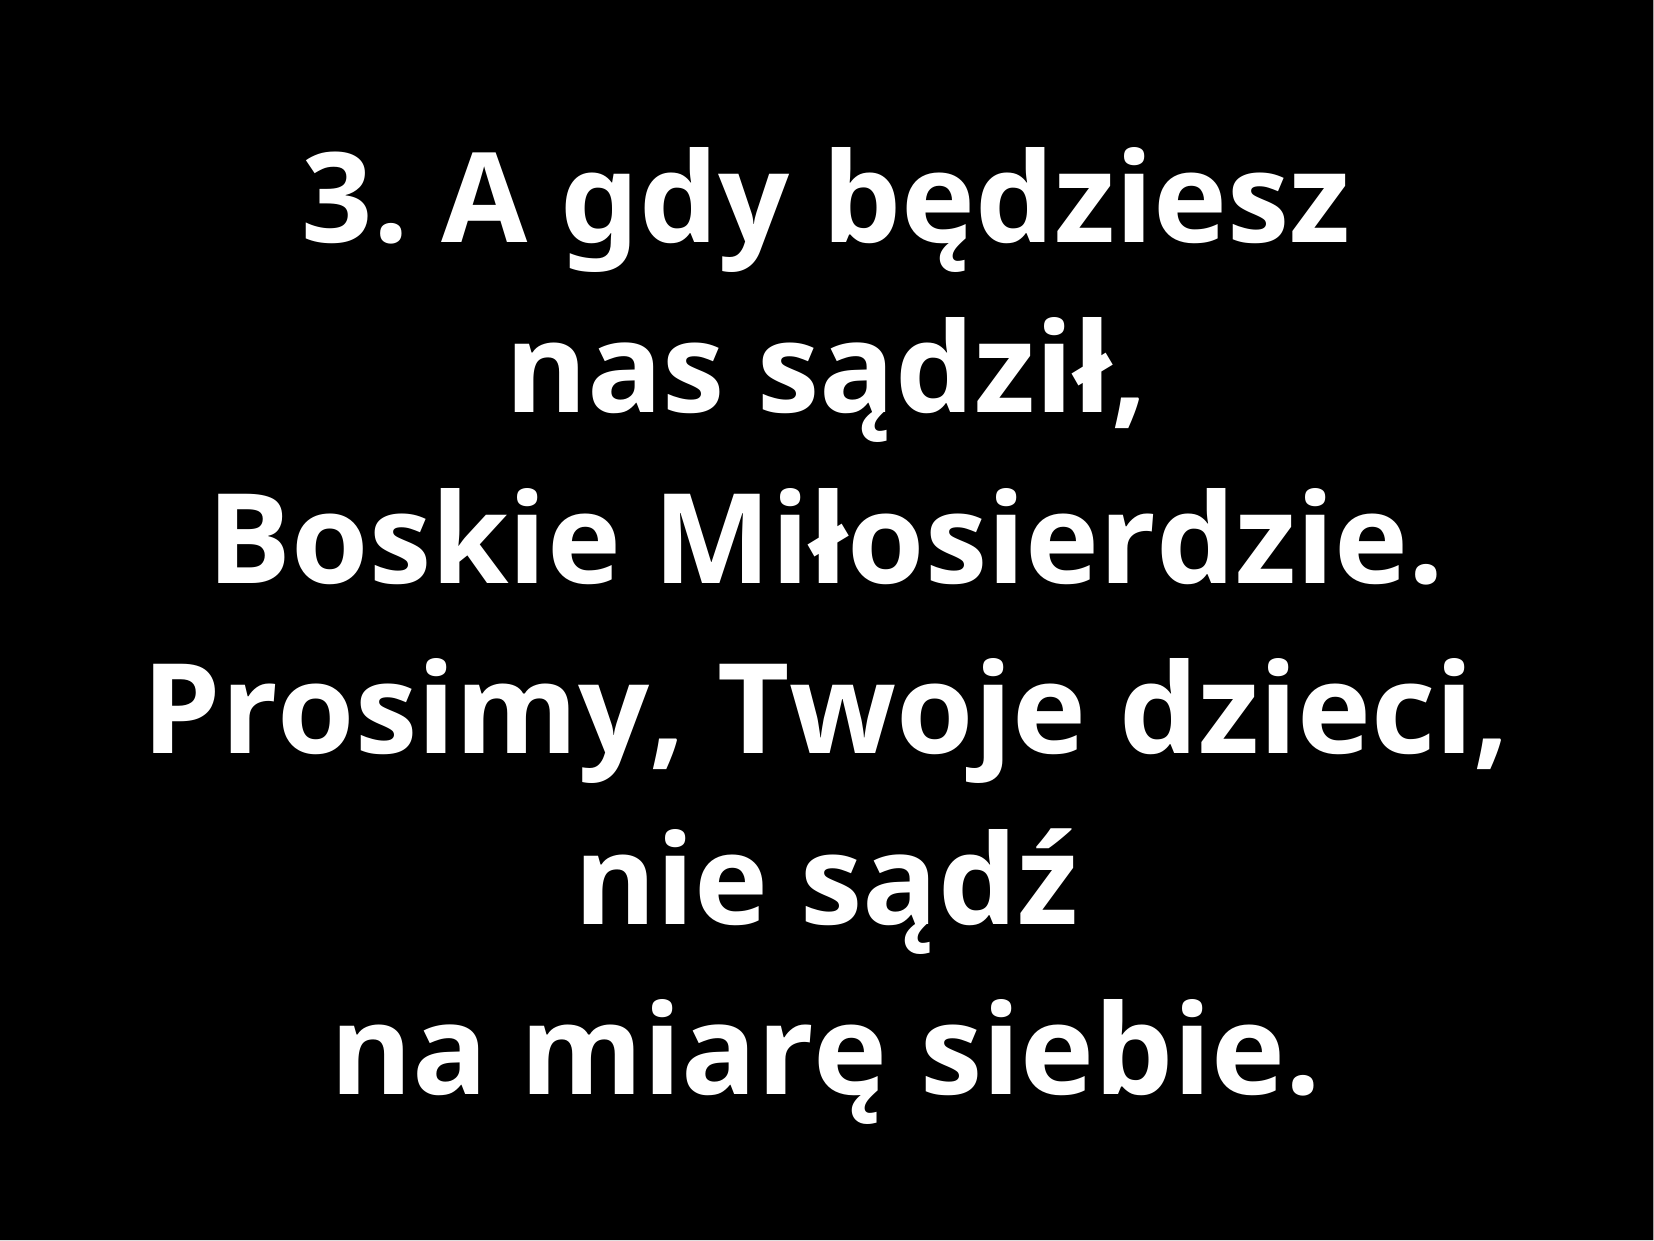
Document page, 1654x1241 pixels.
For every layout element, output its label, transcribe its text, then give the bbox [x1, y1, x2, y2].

title 3. A gdy będziesz nas sądził, Boskie Miłosierdzie. Prosimy, Twoje dzieci, nie sądź na miarę siebie. [0, 0, 1654, 1241]
